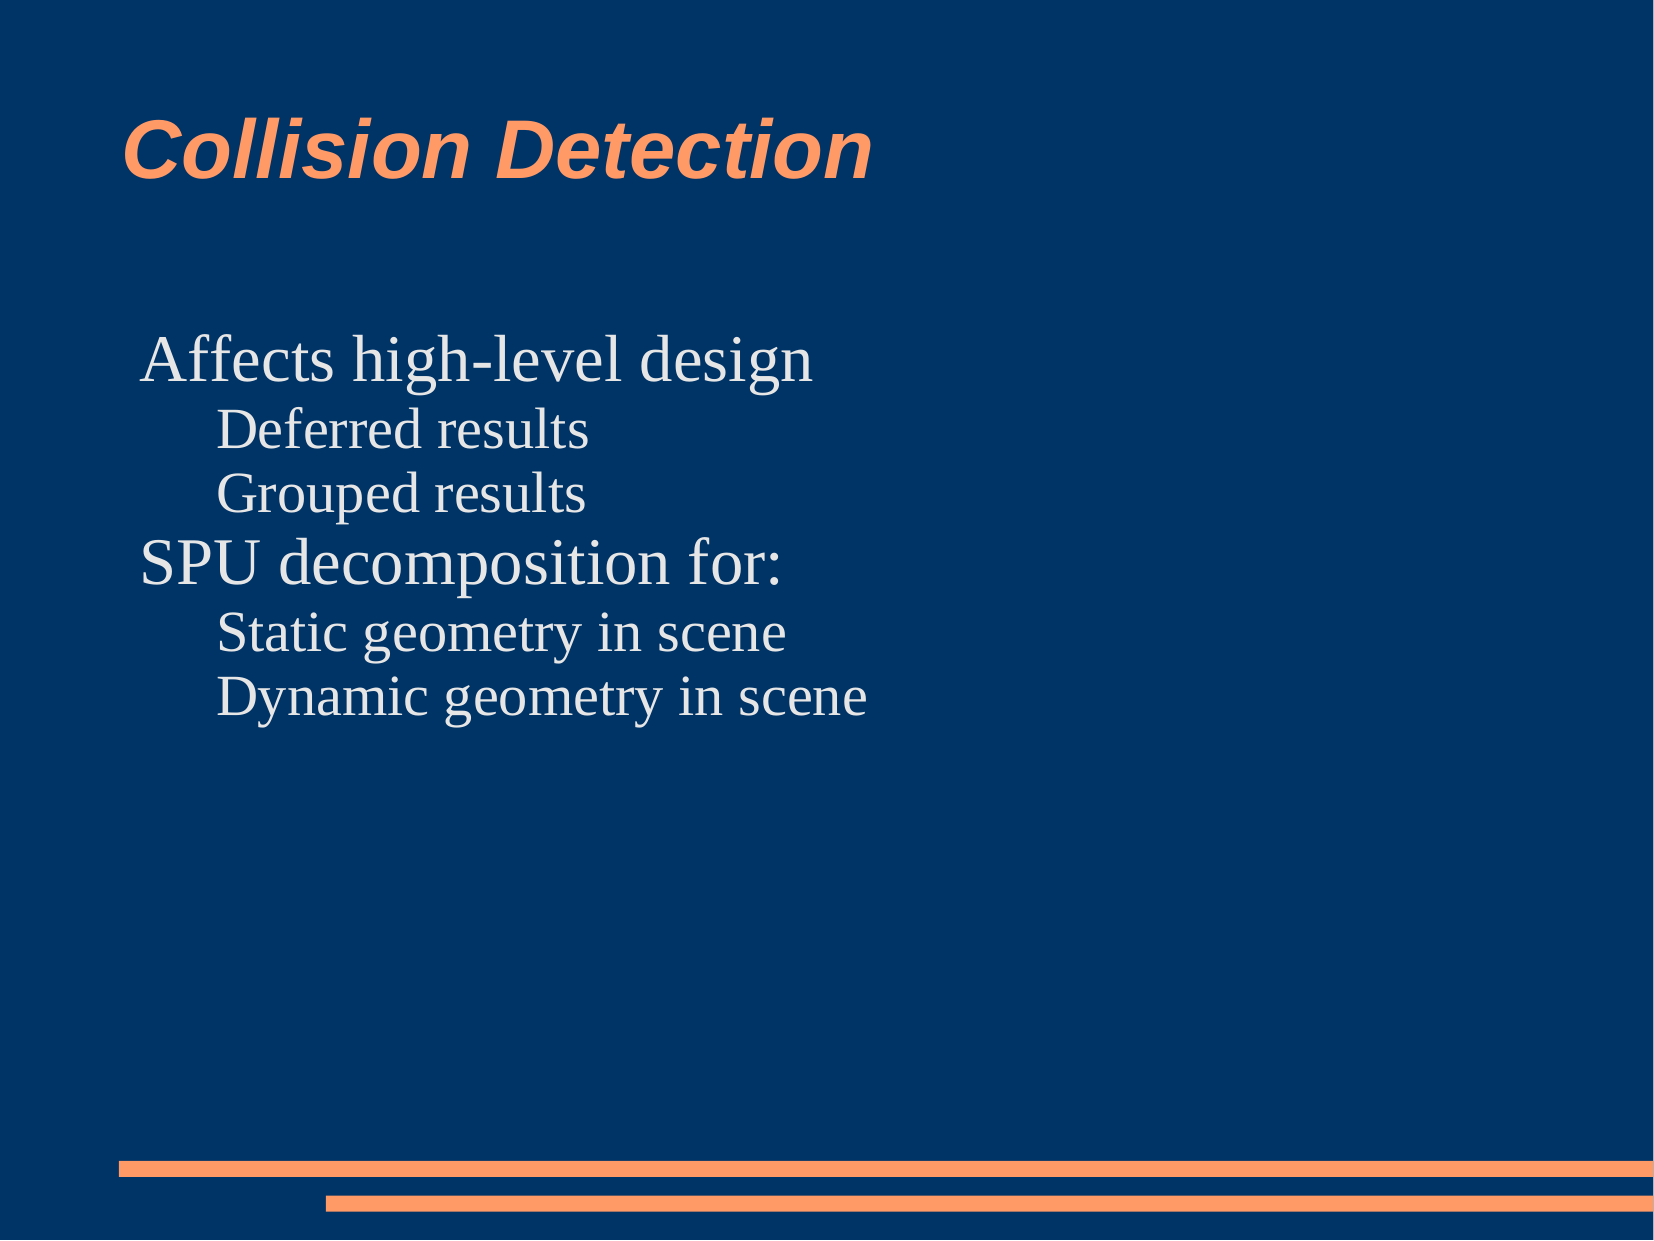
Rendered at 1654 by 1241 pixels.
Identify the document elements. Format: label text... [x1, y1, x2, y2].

list Affects high-level design Deferred results Grouped results SPU decomposition for: Static geometry in scene Dynamic geometry in scene [121, 322, 1561, 1133]
title Collision Detection [121, 46, 1534, 254]
